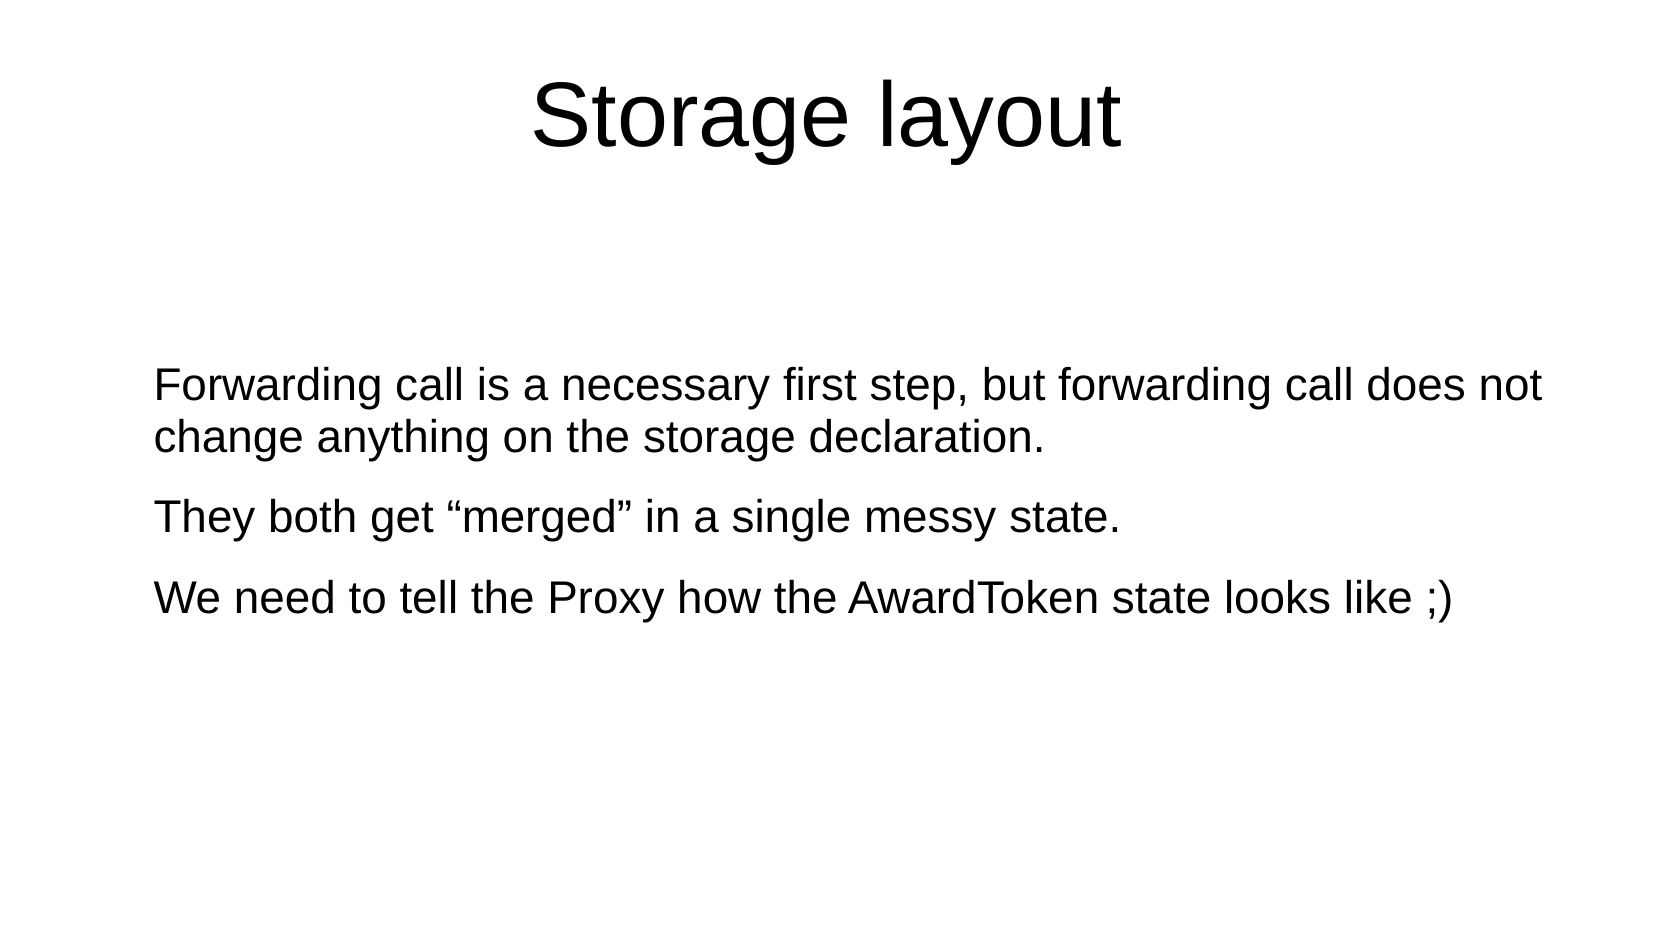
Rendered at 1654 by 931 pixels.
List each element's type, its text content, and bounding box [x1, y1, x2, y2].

title Storage layout [82, 37, 1571, 193]
list Forwarding call is a necessary first step, but forwarding call does not change anything on the storage declaration. They both get “merged” in a single messy state. We need to tell the Proxy how the AwardToken state looks like ;) [82, 359, 1571, 899]
